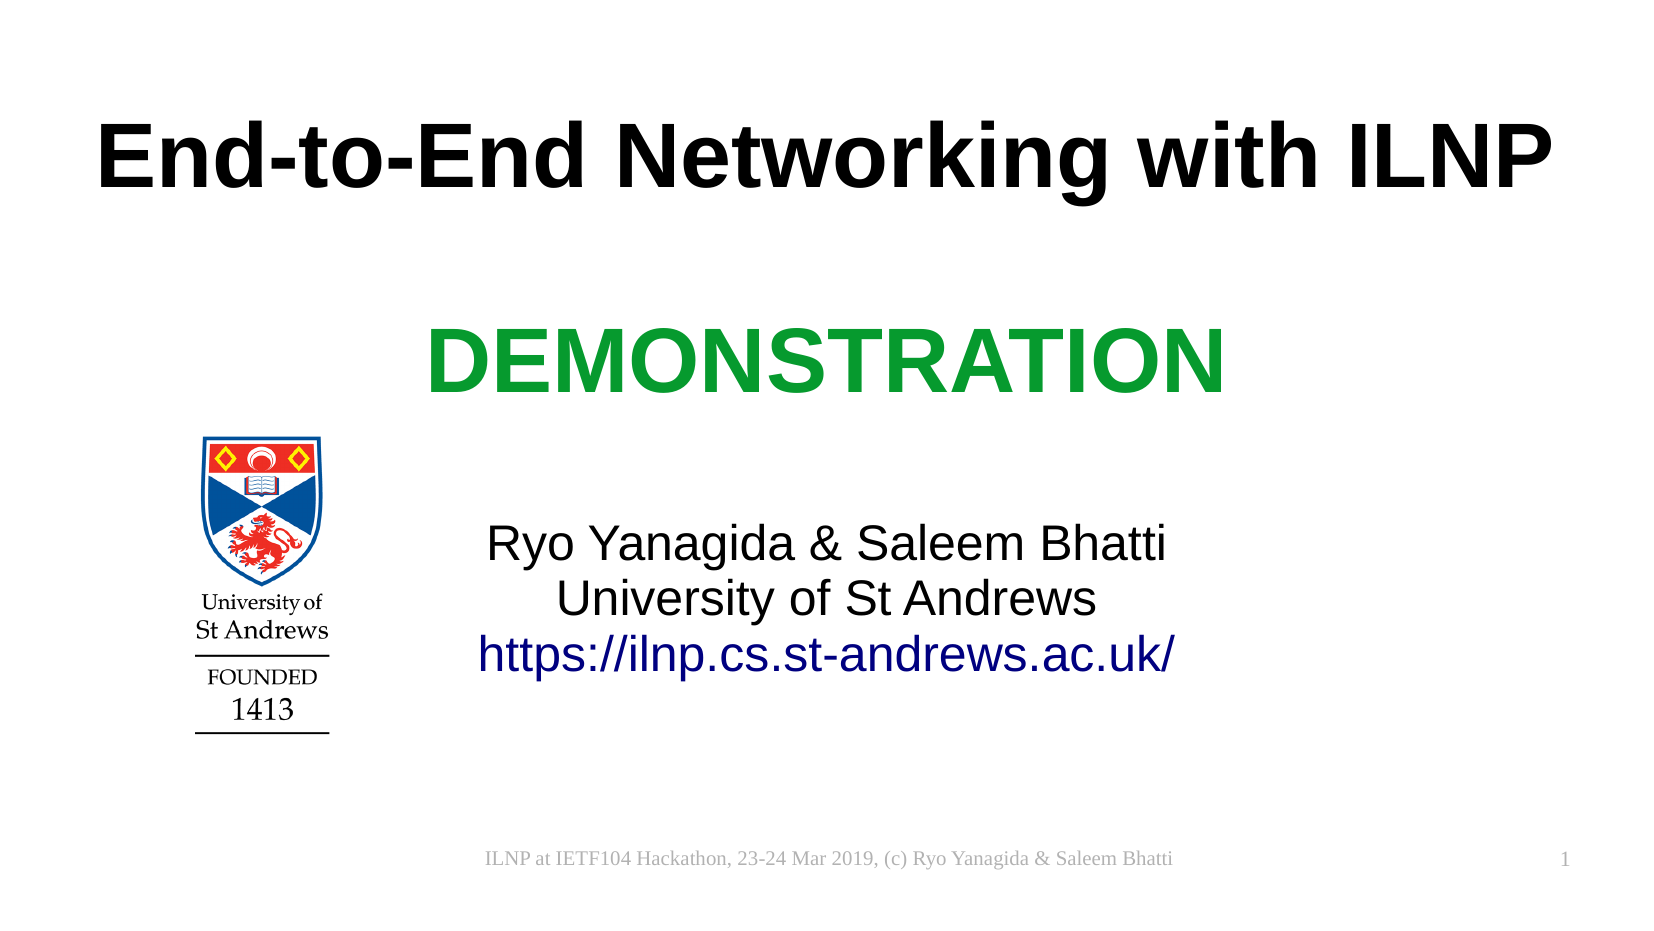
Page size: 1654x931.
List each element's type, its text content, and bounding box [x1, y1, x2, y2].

picture [118, 360, 402, 810]
subtitle End-to-End Networking with ILNP DEMONSTRATION Ryo Yanagida & Saleem Bhatti University of St Andrews https://ilnp.cs.st-andrews.ac.uk/ [82, 89, 1571, 810]
